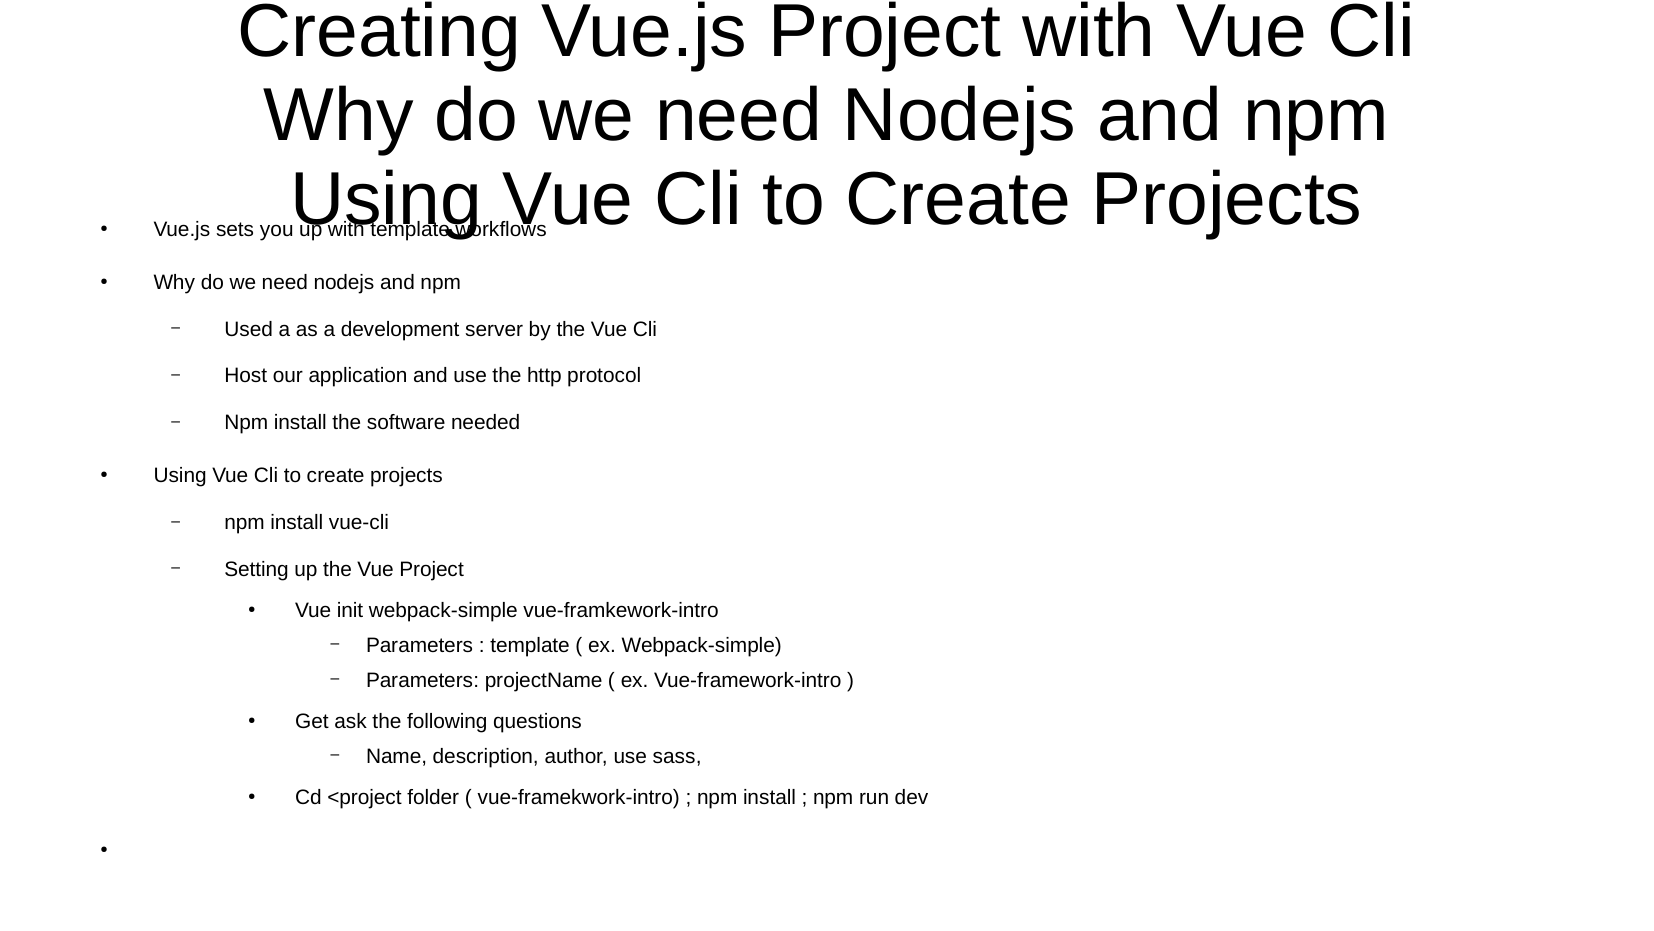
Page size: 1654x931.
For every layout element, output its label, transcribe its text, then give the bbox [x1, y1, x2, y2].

title Creating Vue.js Project with Vue Cli Why do we need Nodejs and npm Using Vue Cli to Create Projects [82, 9, 1571, 217]
list Vue.js sets you up with template workflows Why do we need nodejs and npm Used a as a development server by the Vue Cli Host our application and use the http protocol Npm install the software needed Using Vue Cli to create projects npm install vue-cli Setting up the Vue Project Vue init webpack-simple vue-framkework-intro Parameters : template ( ex. Webpack-simple) Parameters: projectName ( ex. Vue-framework-intro ) Get ask the following questions Name, description, author, use sass, Cd <project folder ( vue-framekwork-intro) ; npm install ; npm run dev [82, 217, 1576, 916]
